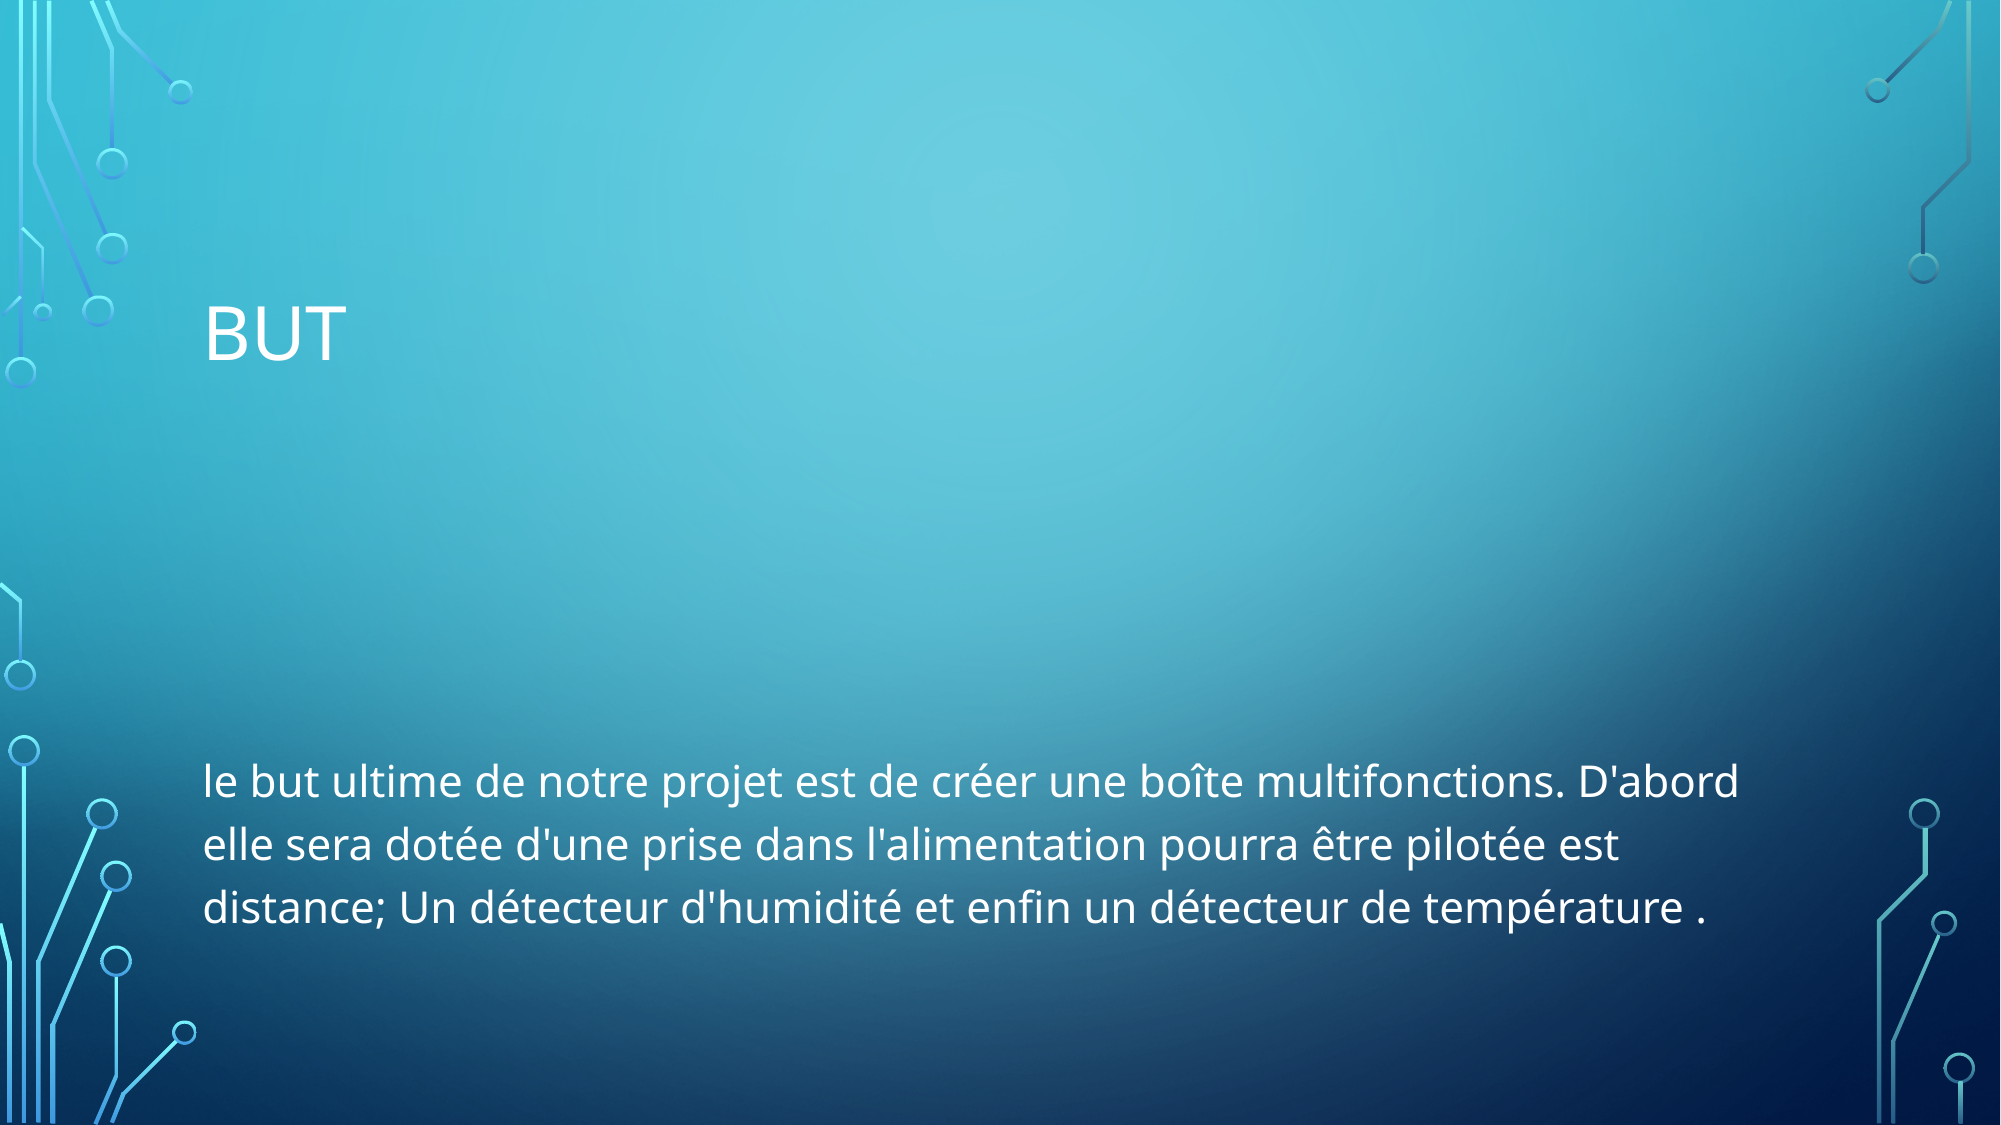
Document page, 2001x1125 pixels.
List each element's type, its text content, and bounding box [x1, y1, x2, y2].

list le but ultime de notre projet est de créer une boîte multifonctions. D'abord elle sera dotée d'une prise dans l'alimentation pourra être pilotée est distance; Un détecteur d'humidité et enfin un détecteur de température . [187, 345, 1812, 951]
title But [187, 99, 1813, 346]
